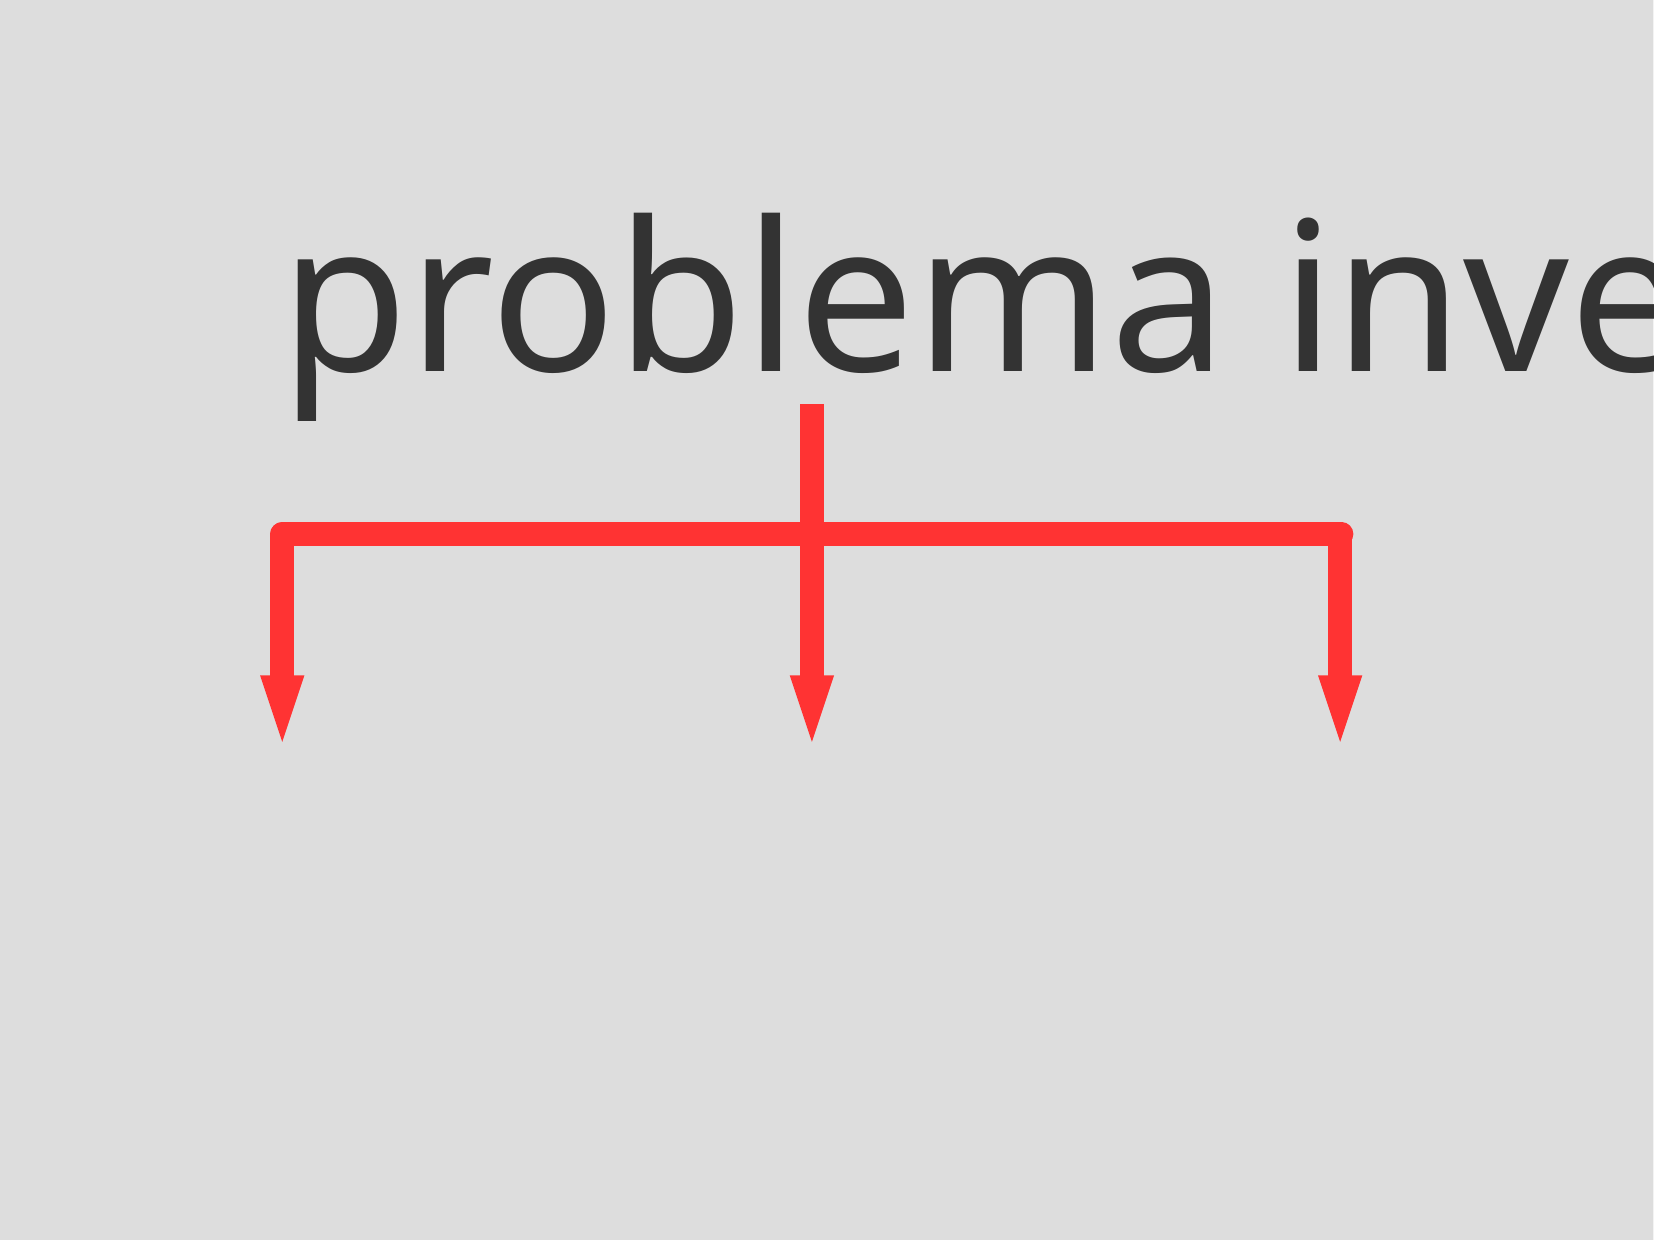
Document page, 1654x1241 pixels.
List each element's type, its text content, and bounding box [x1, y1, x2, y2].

text_box problema inverso [265, 141, 1379, 424]
